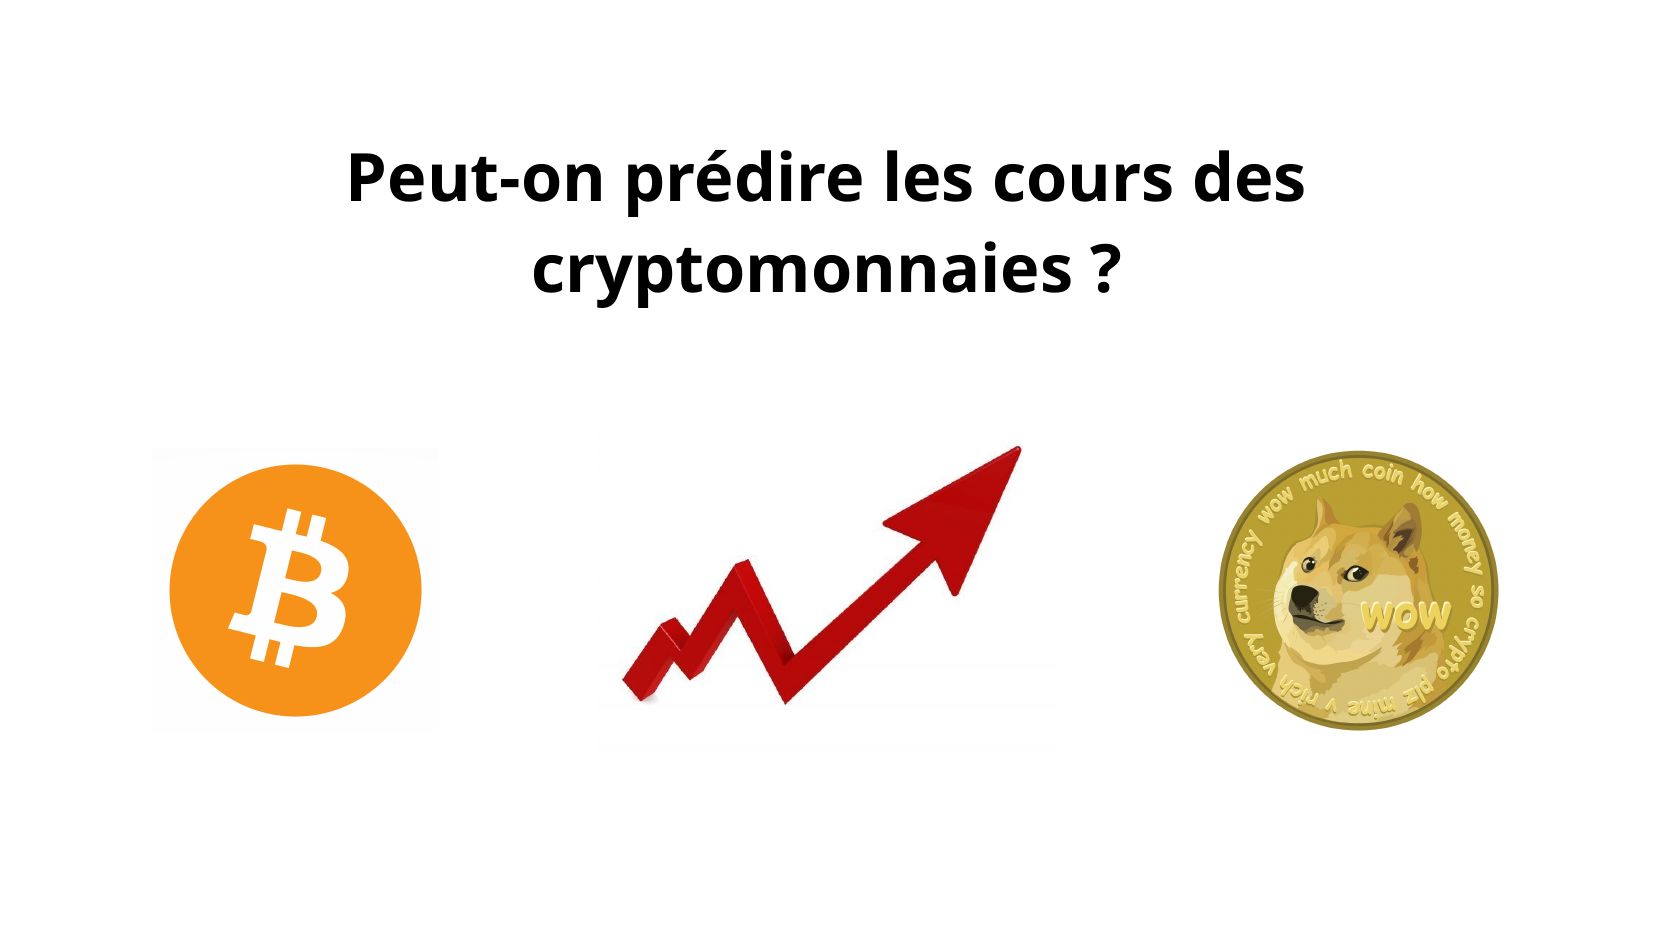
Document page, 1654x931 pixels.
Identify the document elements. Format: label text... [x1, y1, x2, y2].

picture [152, 447, 439, 734]
picture [1215, 447, 1502, 734]
picture [596, 428, 1057, 753]
subtitle Peut-on prédire les cours des cryptomonnaies ? [82, 58, 1571, 384]
